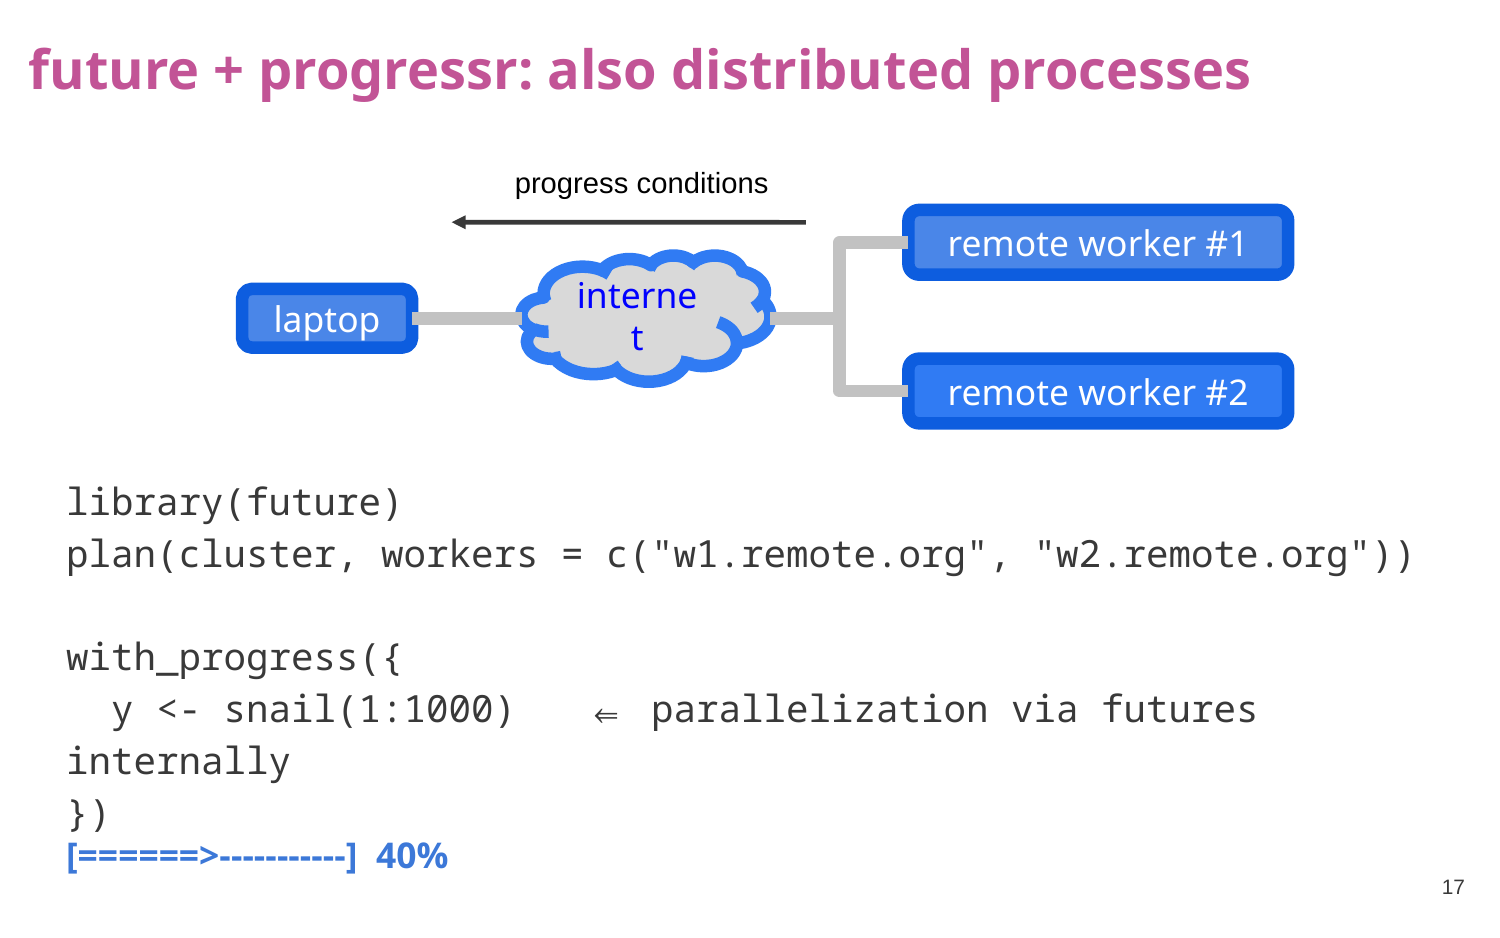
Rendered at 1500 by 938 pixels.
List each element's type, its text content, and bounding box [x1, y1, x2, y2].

text_box progress conditions [499, 149, 794, 215]
text_box remote worker #2 [908, 358, 1289, 424]
list library(future) plan(cluster, workers = c("w1.remote.org", "w2.remote.org")) with_progress({ y <- snail(1:1000) ⇐ parallelization via futures internally }) [======>-----------] 40% [51, 456, 1449, 888]
text_box laptop [242, 288, 413, 348]
text_box internet [521, 255, 770, 382]
text_box remote worker #1 [908, 209, 1289, 275]
slide_number <number> [1389, 849, 1480, 922]
title future + progressr: also distributed processes [13, 20, 1480, 136]
